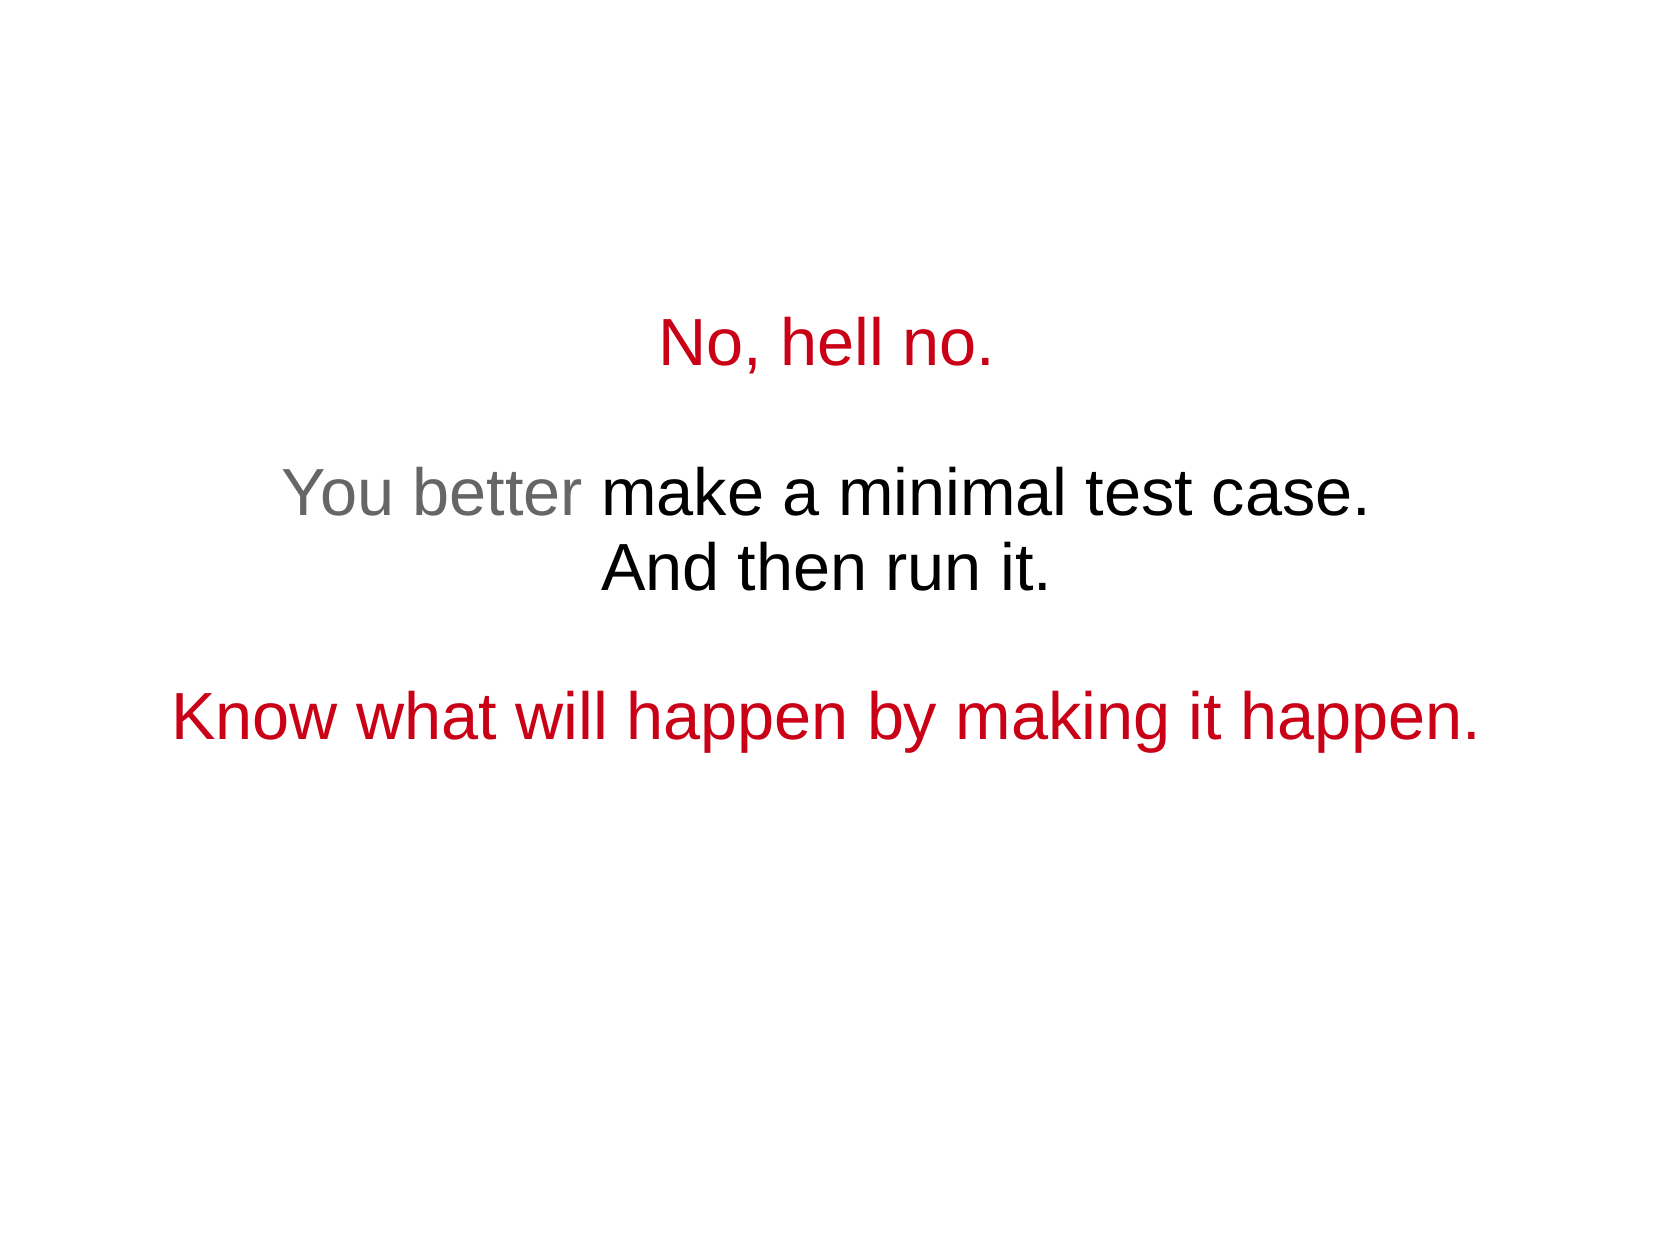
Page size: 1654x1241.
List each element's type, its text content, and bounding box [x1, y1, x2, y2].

subtitle No, hell no. You better make a minimal test case. And then run it. Know what will happen by making it happen. [82, 56, 1571, 1102]
